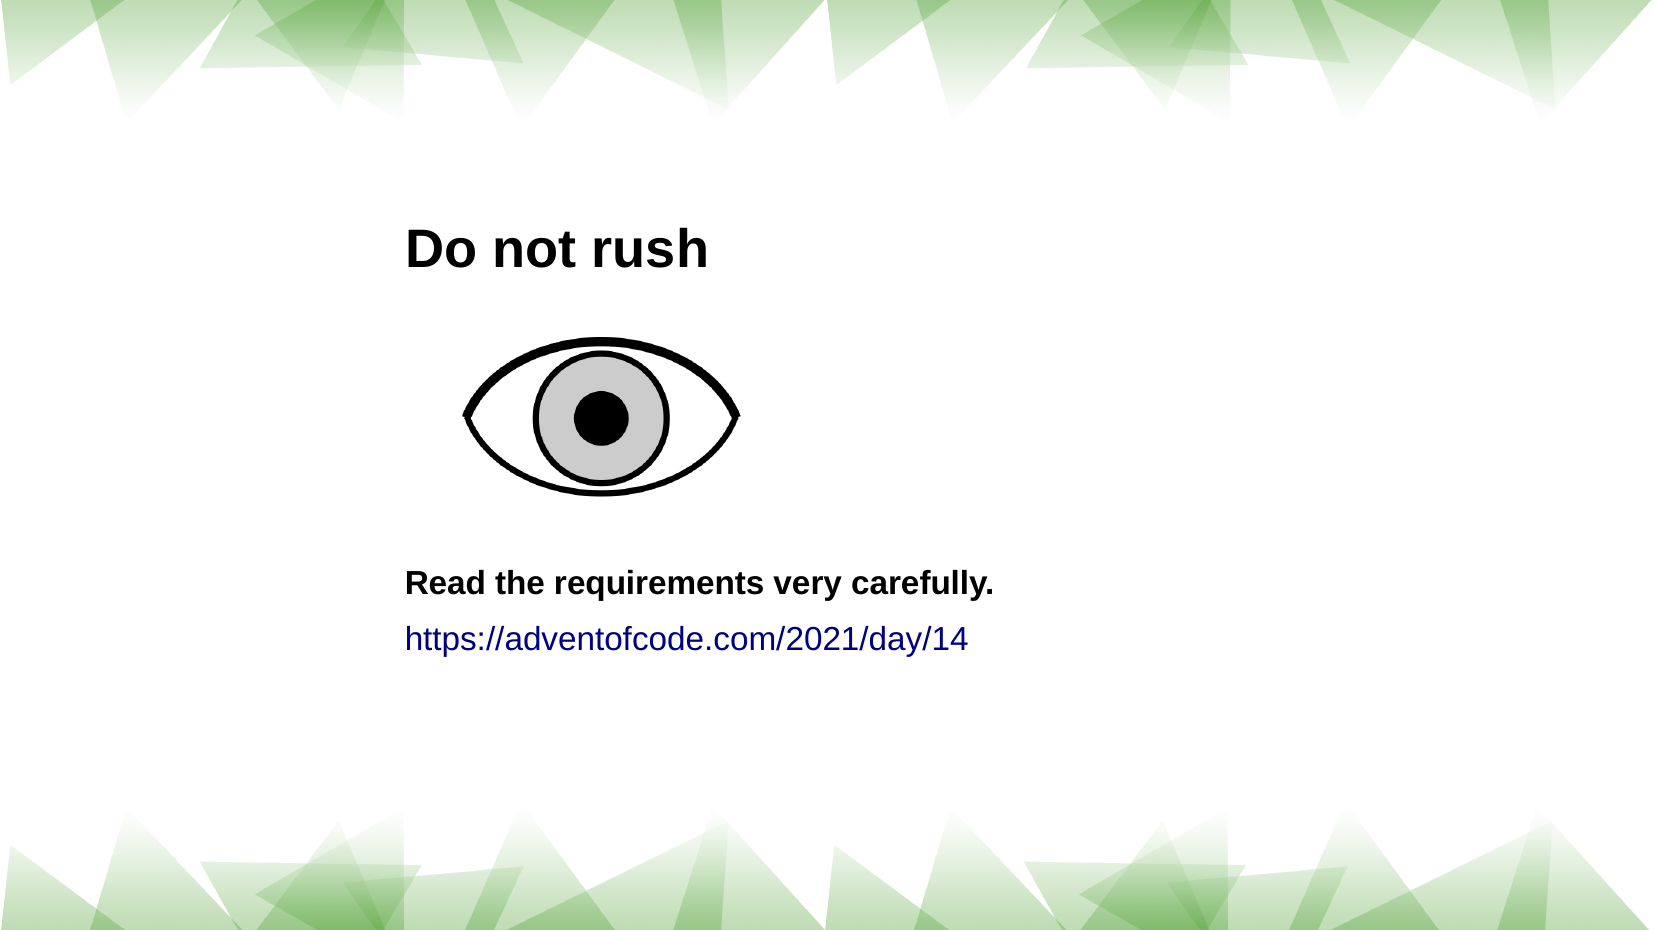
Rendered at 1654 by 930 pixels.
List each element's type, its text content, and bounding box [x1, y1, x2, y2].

picture [0, 802, 1651, 930]
text_box Read the requirements very carefully. https://adventofcode.com/2021/day/14 [390, 538, 1381, 721]
picture [398, 278, 804, 556]
title Do not rush [405, 195, 1272, 301]
picture [0, 0, 1653, 128]
